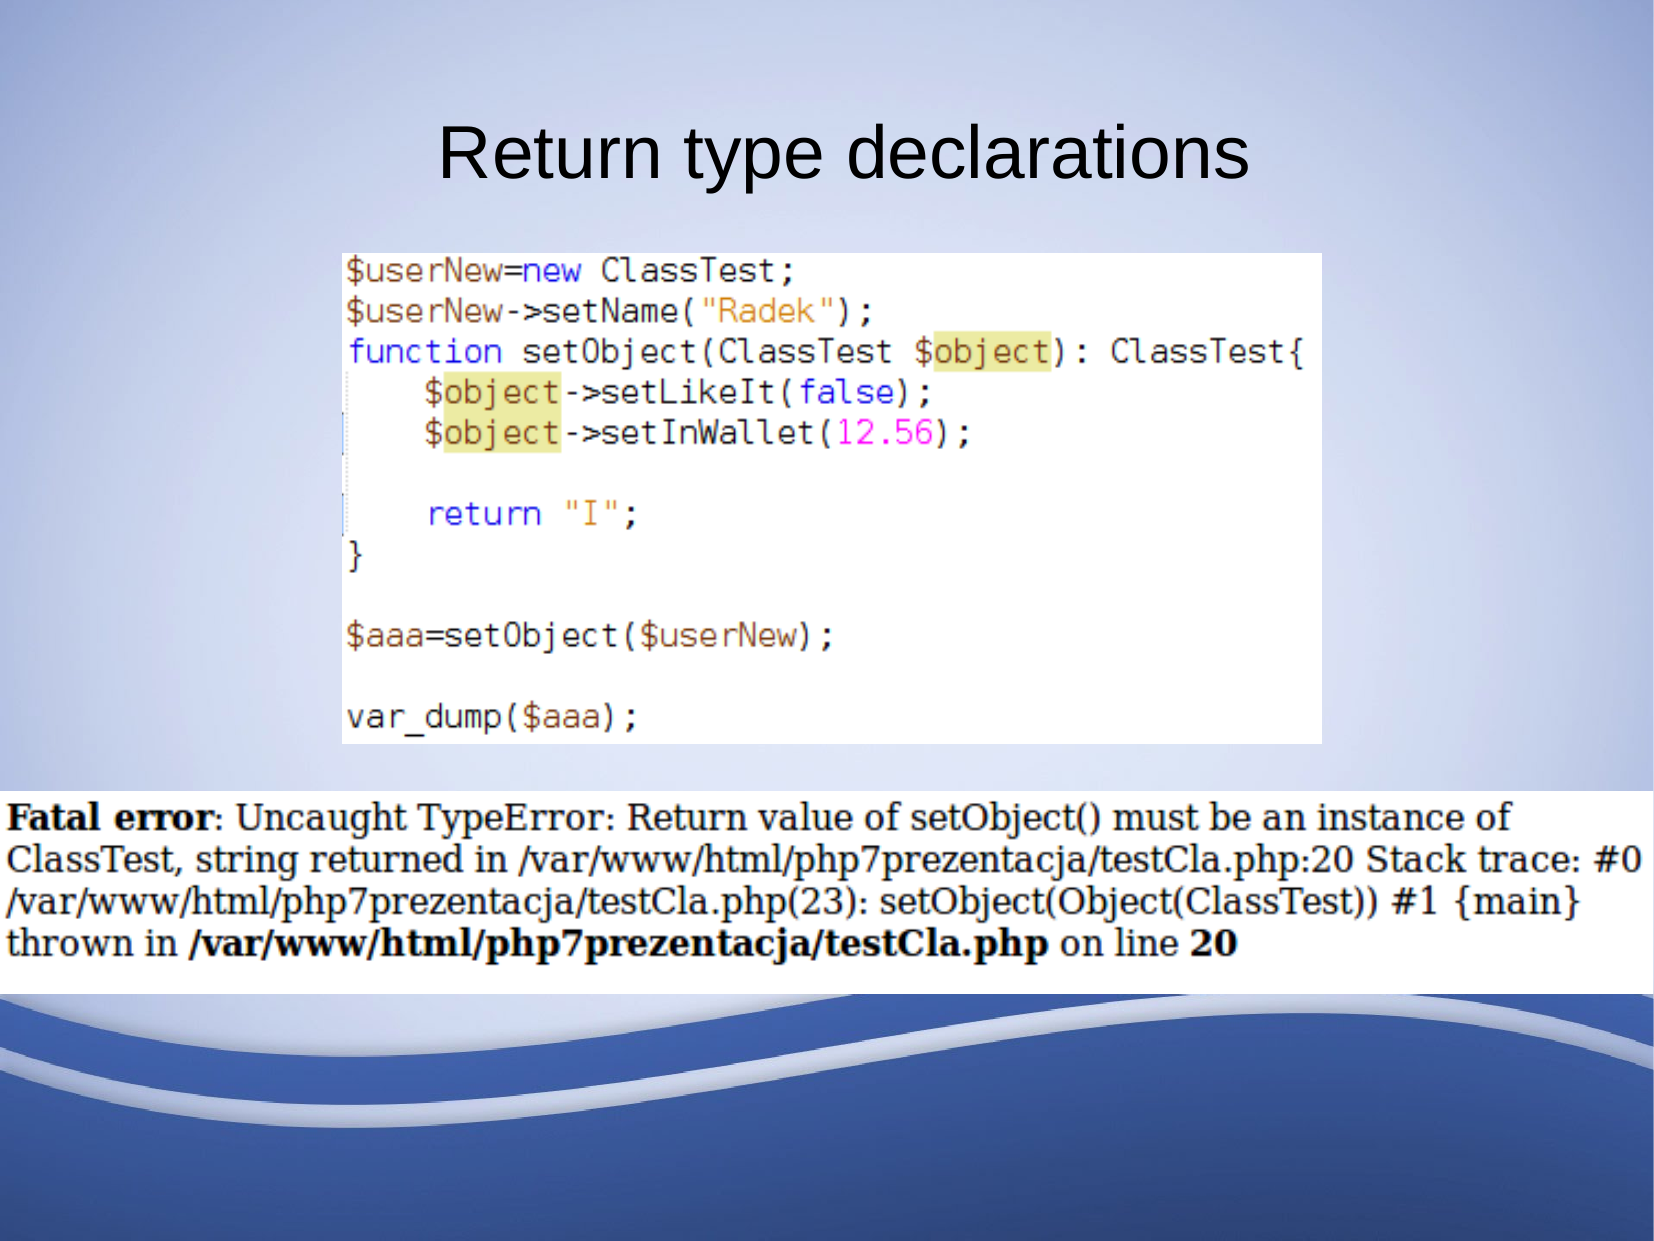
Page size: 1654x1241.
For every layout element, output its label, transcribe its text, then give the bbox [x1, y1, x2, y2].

title Return type declarations [82, 49, 1571, 257]
picture [0, 0, 1654, 1241]
